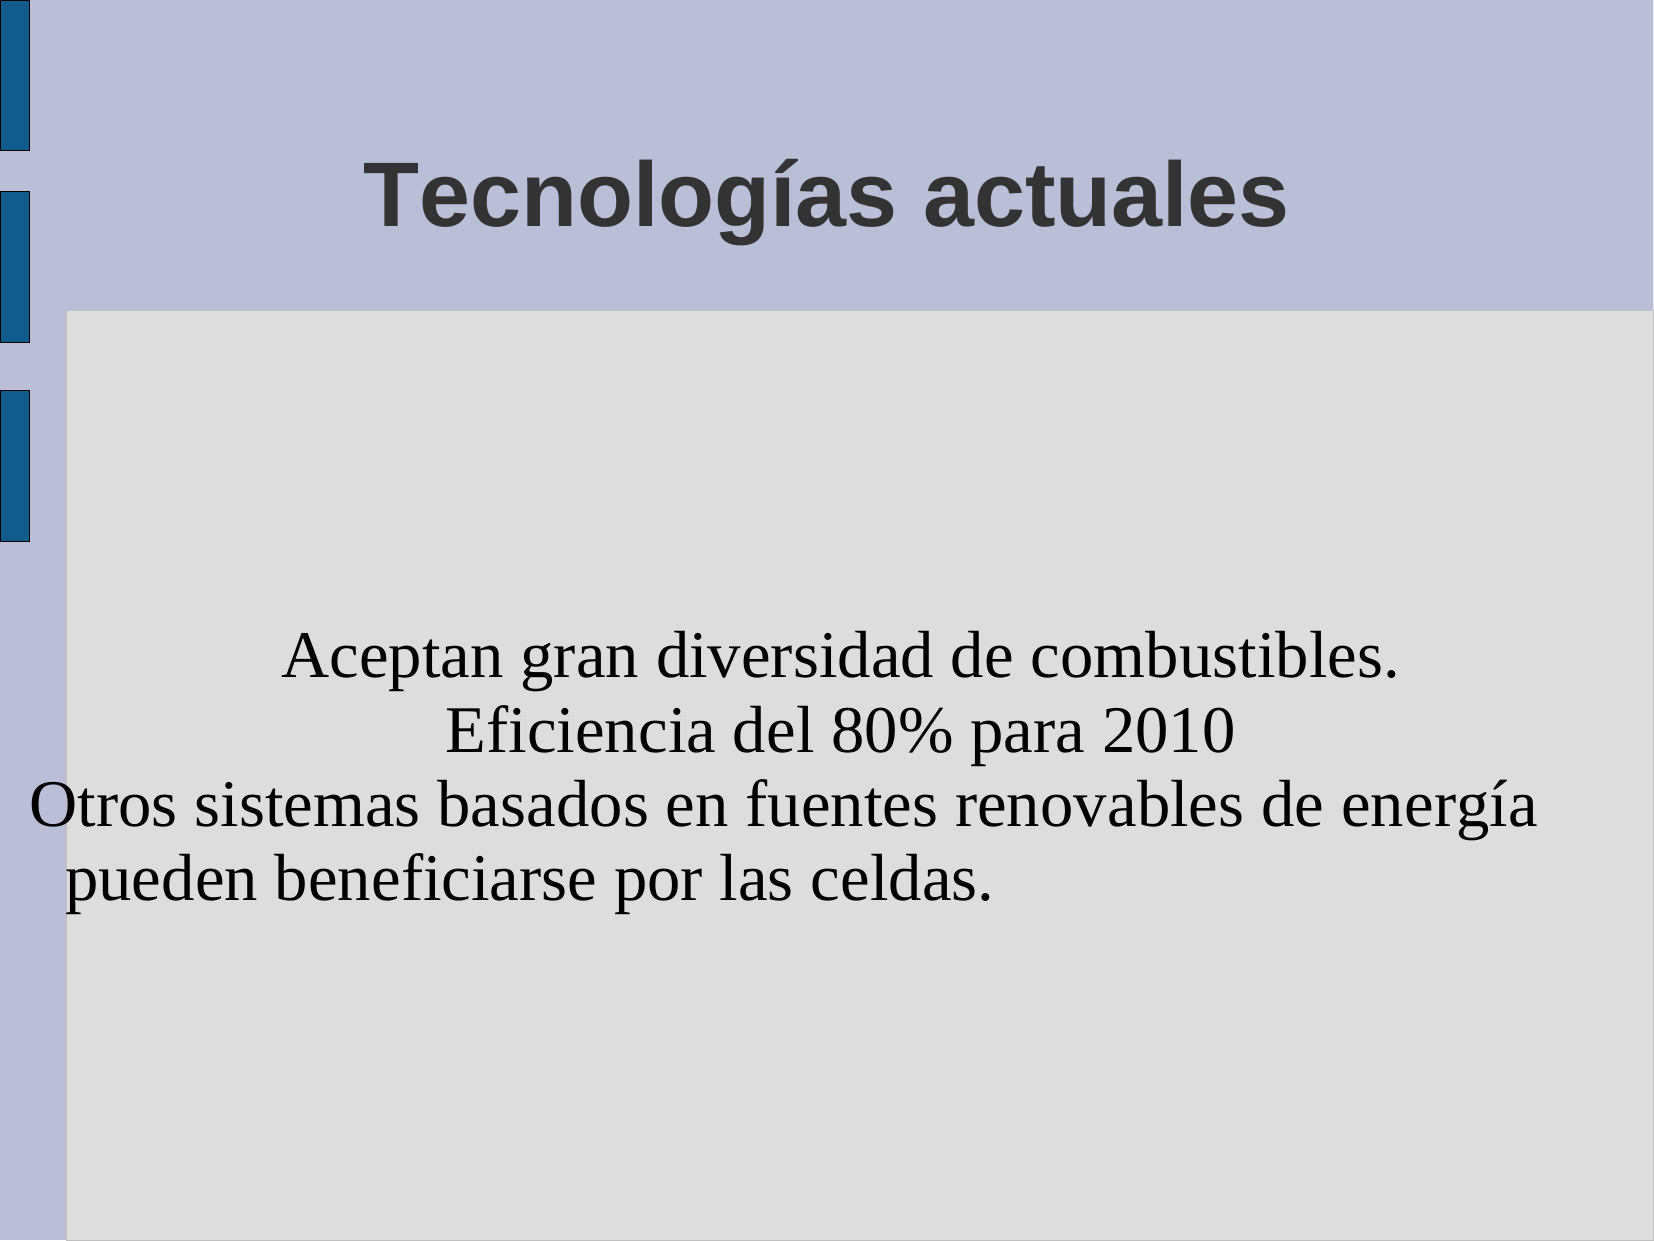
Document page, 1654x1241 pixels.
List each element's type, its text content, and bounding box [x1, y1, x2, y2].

subtitle Aceptan gran diversidad de combustibles. Eficiencia del 80% para 2010 Otros sistemas basados en fuentes renovables de energía pueden beneficiarse por las celdas. [29, 295, 1654, 1241]
title Tecnologías actuales [121, 98, 1534, 291]
